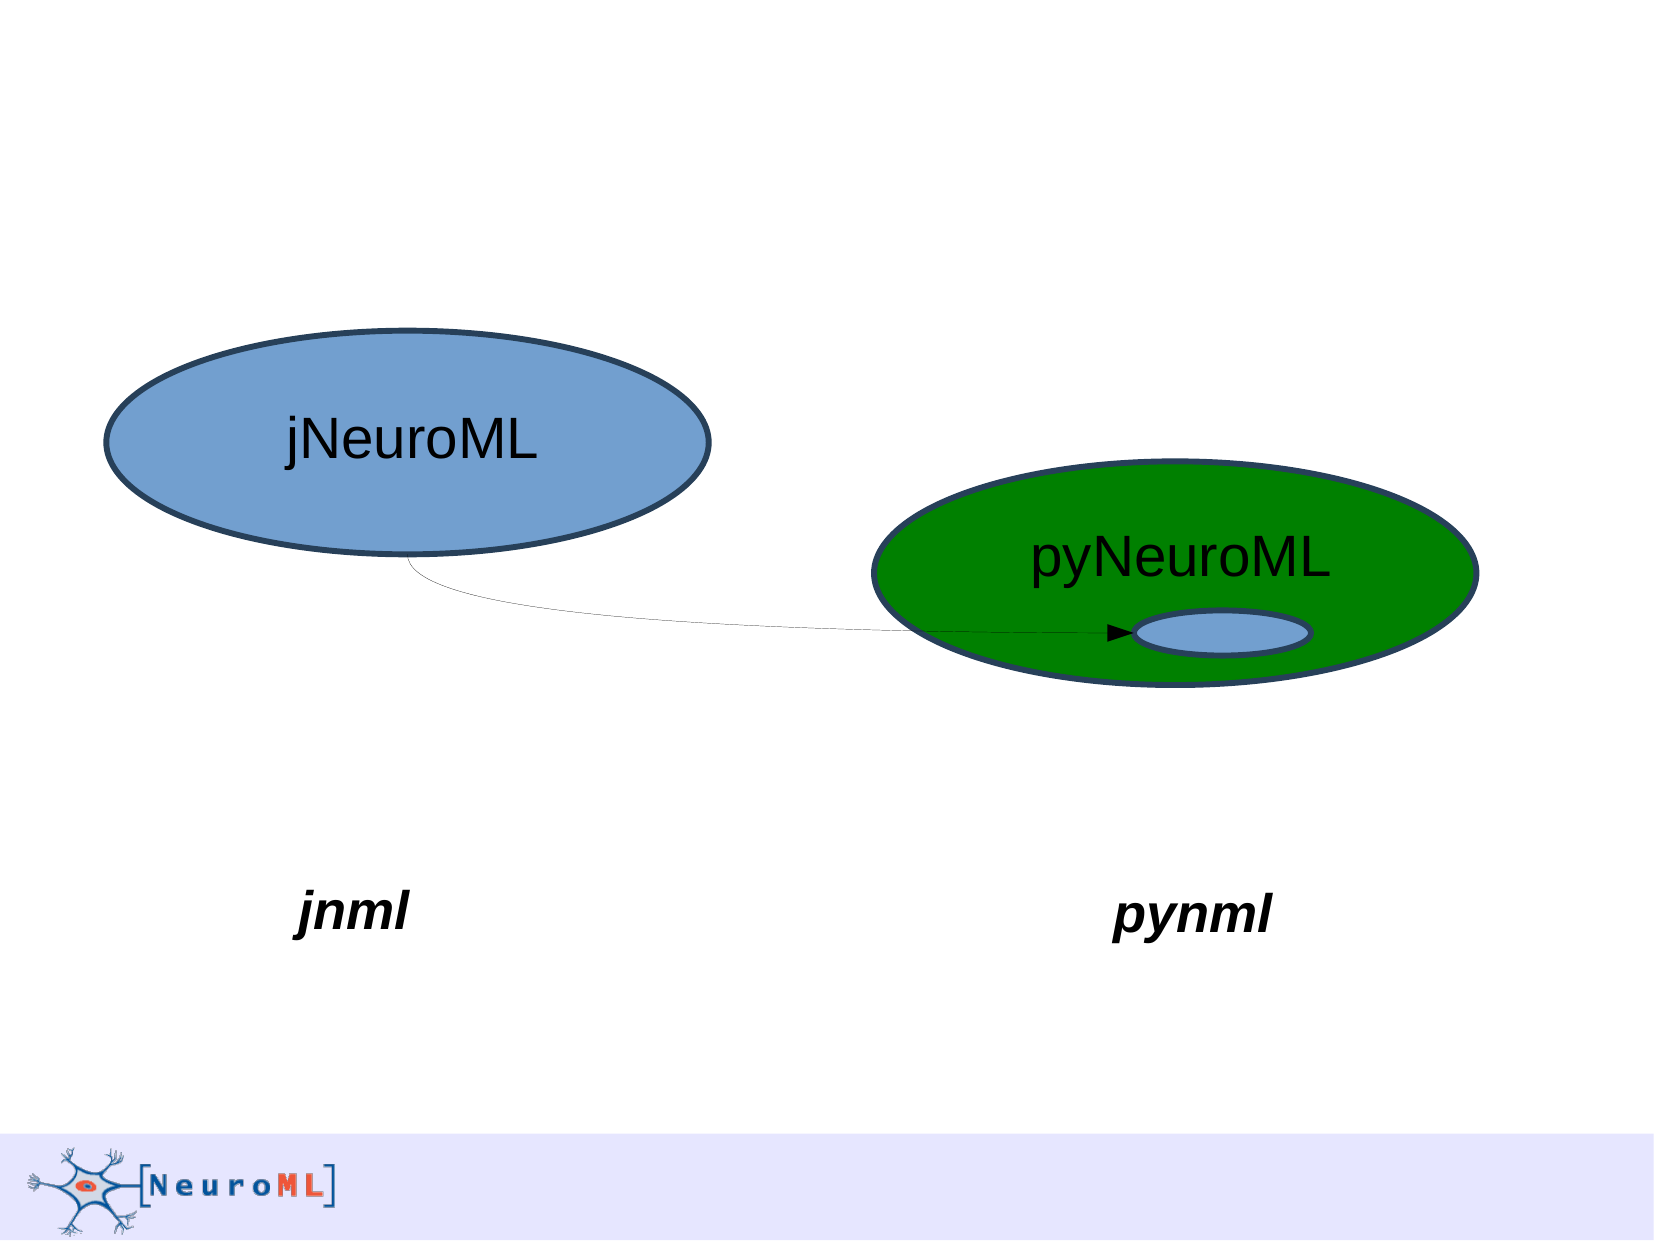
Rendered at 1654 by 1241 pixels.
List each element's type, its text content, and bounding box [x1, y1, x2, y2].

text_box pynml [1098, 876, 1289, 957]
text_box jnml [283, 874, 425, 954]
text_box pyNeuroML [1015, 517, 1348, 603]
text_box [874, 461, 1477, 686]
text_box [106, 330, 709, 555]
picture [27, 1147, 335, 1237]
text_box jNeuroML [271, 399, 555, 485]
